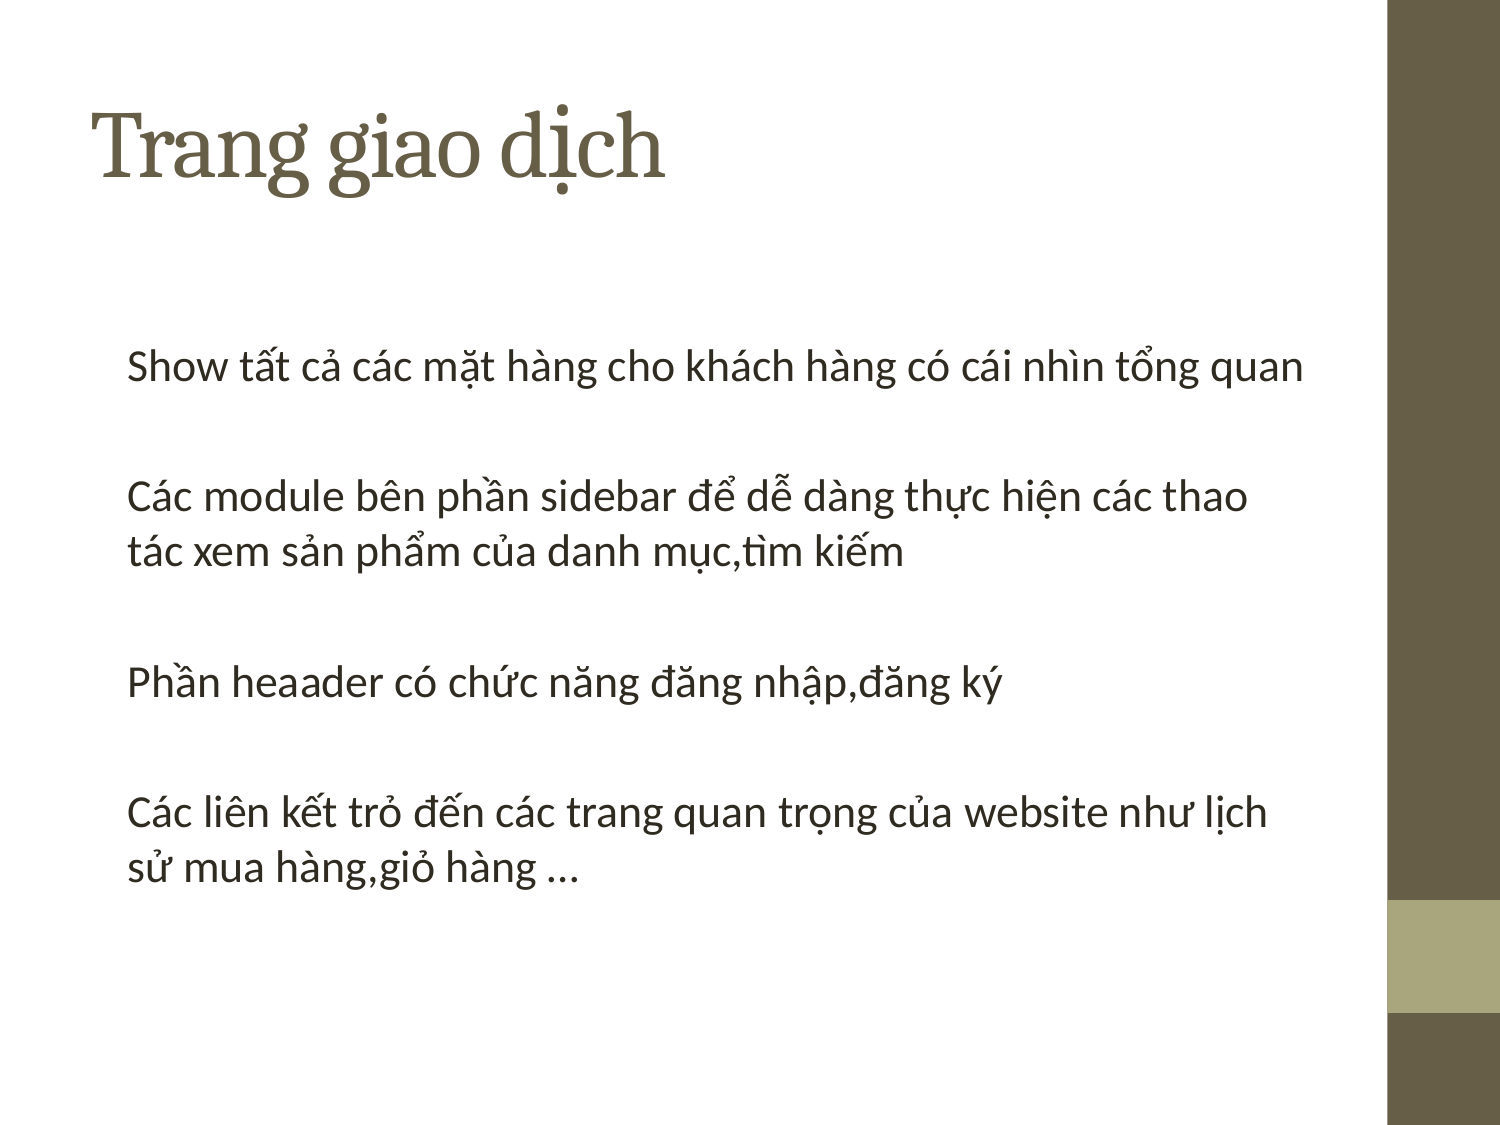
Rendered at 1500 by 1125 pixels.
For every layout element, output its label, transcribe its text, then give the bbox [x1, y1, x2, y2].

title Trang giao dịch [75, 45, 1326, 233]
list Show tất cả các mặt hàng cho khách hàng có cái nhìn tổng quan Các module bên phần sidebar để dễ dàng thực hiện các thao tác xem sản phẩm của danh mục,tìm kiếm Phần heaader có chức năng đăng nhập,đăng ký Các liên kết trỏ đến các trang quan trọng của website như lịch sử mua hàng,giỏ hàng … [75, 262, 1326, 1051]
